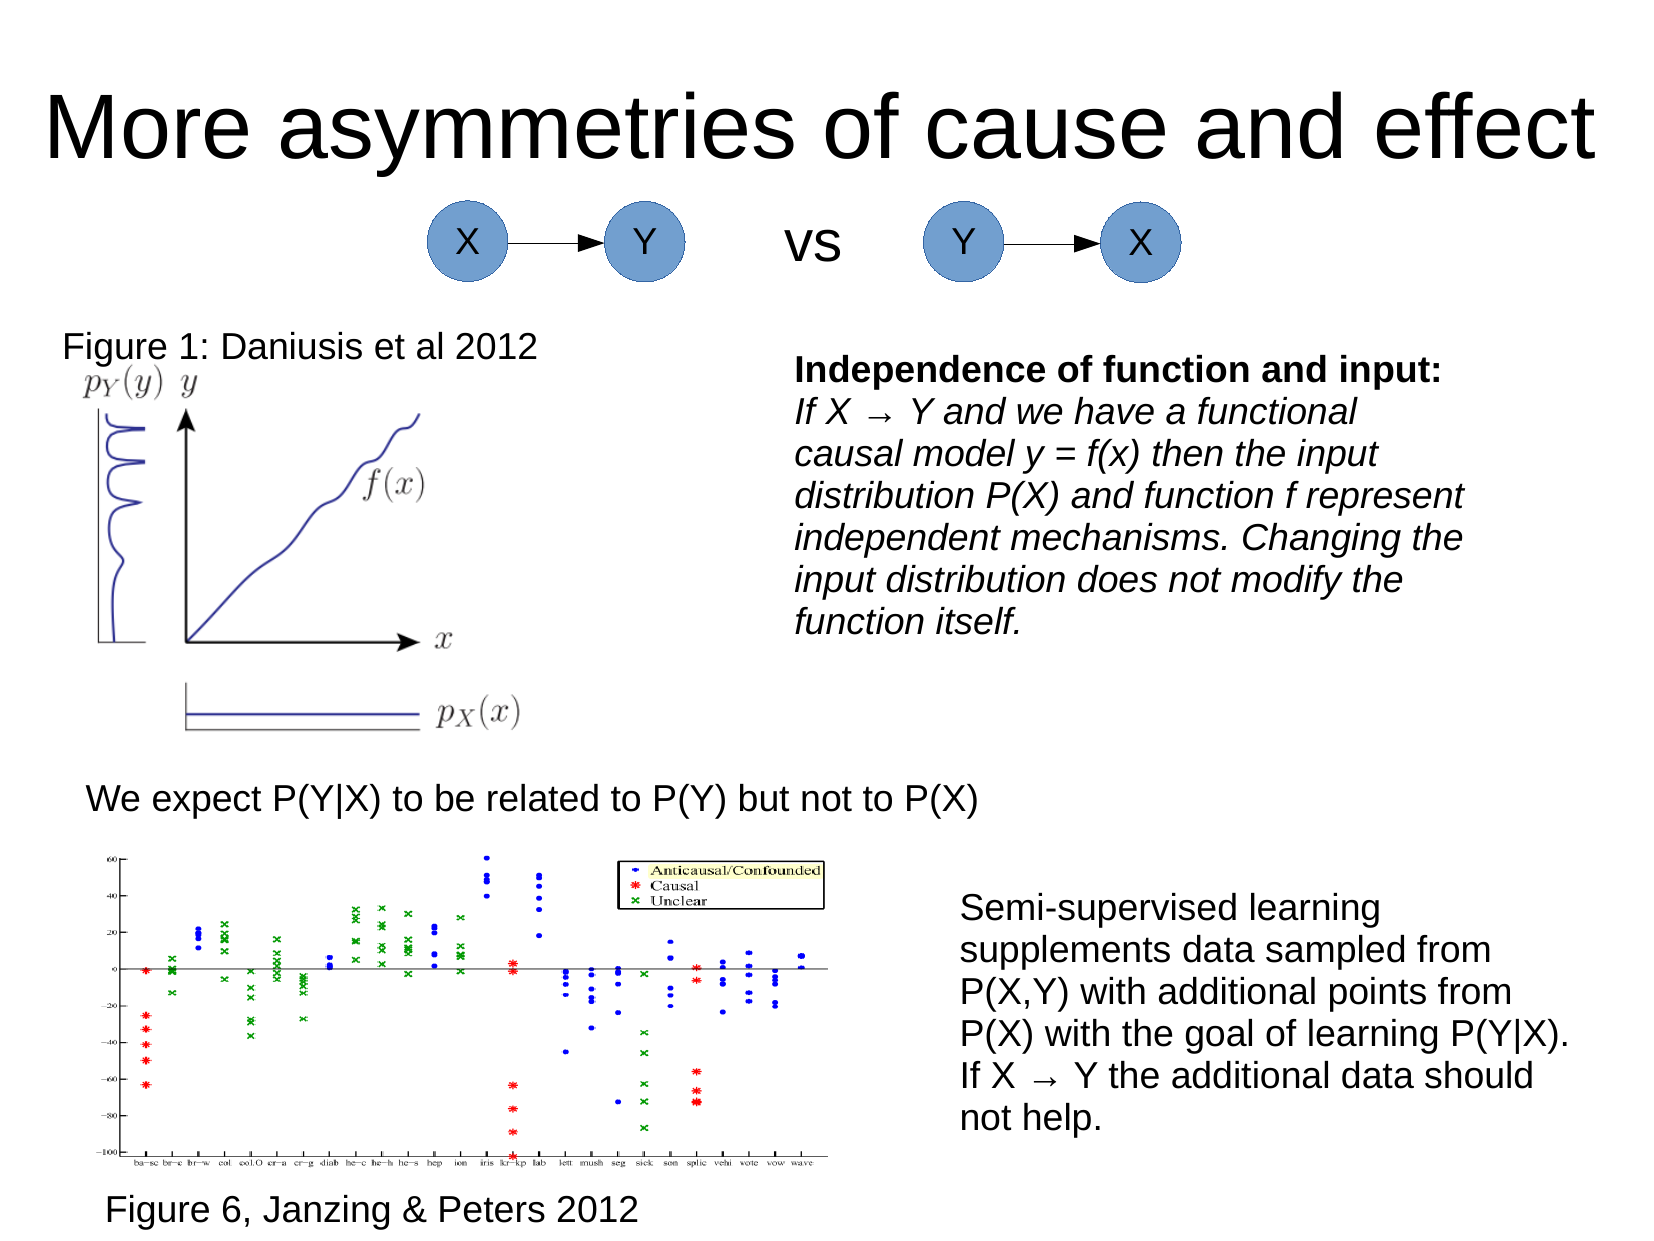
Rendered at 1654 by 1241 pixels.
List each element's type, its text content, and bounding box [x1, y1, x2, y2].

text_box Y [995, 216, 1004, 268]
picture [37, 311, 591, 768]
text_box vs [769, 201, 995, 282]
text_box Y [604, 201, 686, 282]
text_box Figure 1: Daniusis et al 2012 [47, 318, 603, 376]
text_box Figure 6, Janzing & Peters 2012 [90, 1181, 655, 1238]
text_box X [1100, 201, 1182, 283]
text_box Independence of function and input: If X → Y and we have a functional causal model y = f(x) then the input distribution P(X) and function f represent independent mechanisms. Changing the input distribution does not modify the function itself. [779, 340, 1489, 650]
title More asymmetries of cause and effect [35, 23, 1607, 231]
text_box X [427, 200, 508, 282]
picture [90, 843, 851, 1182]
text_box Semi-supervised learning supplements data sampled from P(X,Y) with additional points from P(X) with the goal of learning P(Y|X). If X → Y the additional data should not help. [944, 878, 1595, 1146]
text_box We expect P(Y|X) to be related to P(Y) but not to P(X) [70, 769, 1146, 827]
